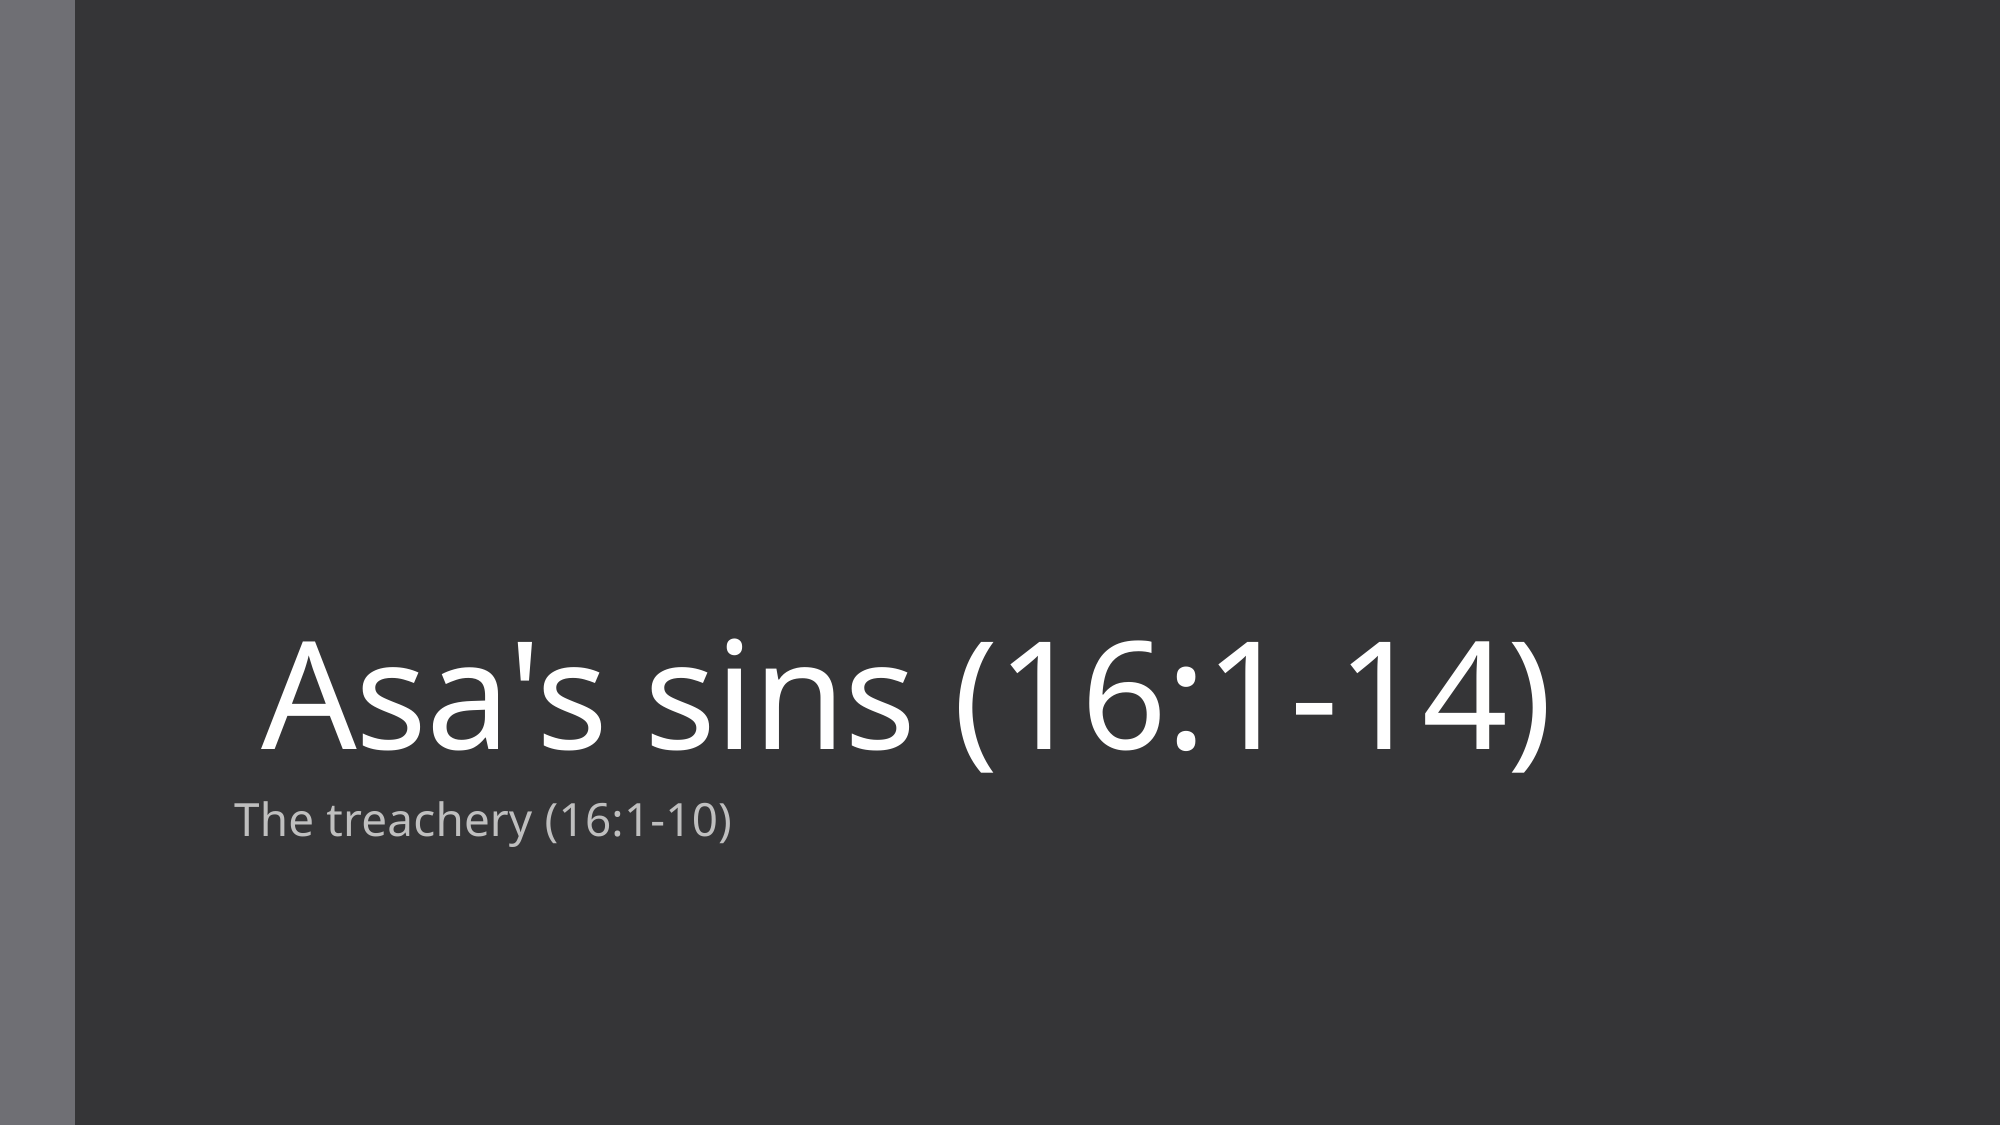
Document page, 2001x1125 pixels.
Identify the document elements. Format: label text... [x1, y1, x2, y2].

title Asa's sins (16:1-14) [206, 124, 1752, 787]
subtitle The treachery (16:1-10) [206, 787, 1752, 1066]
